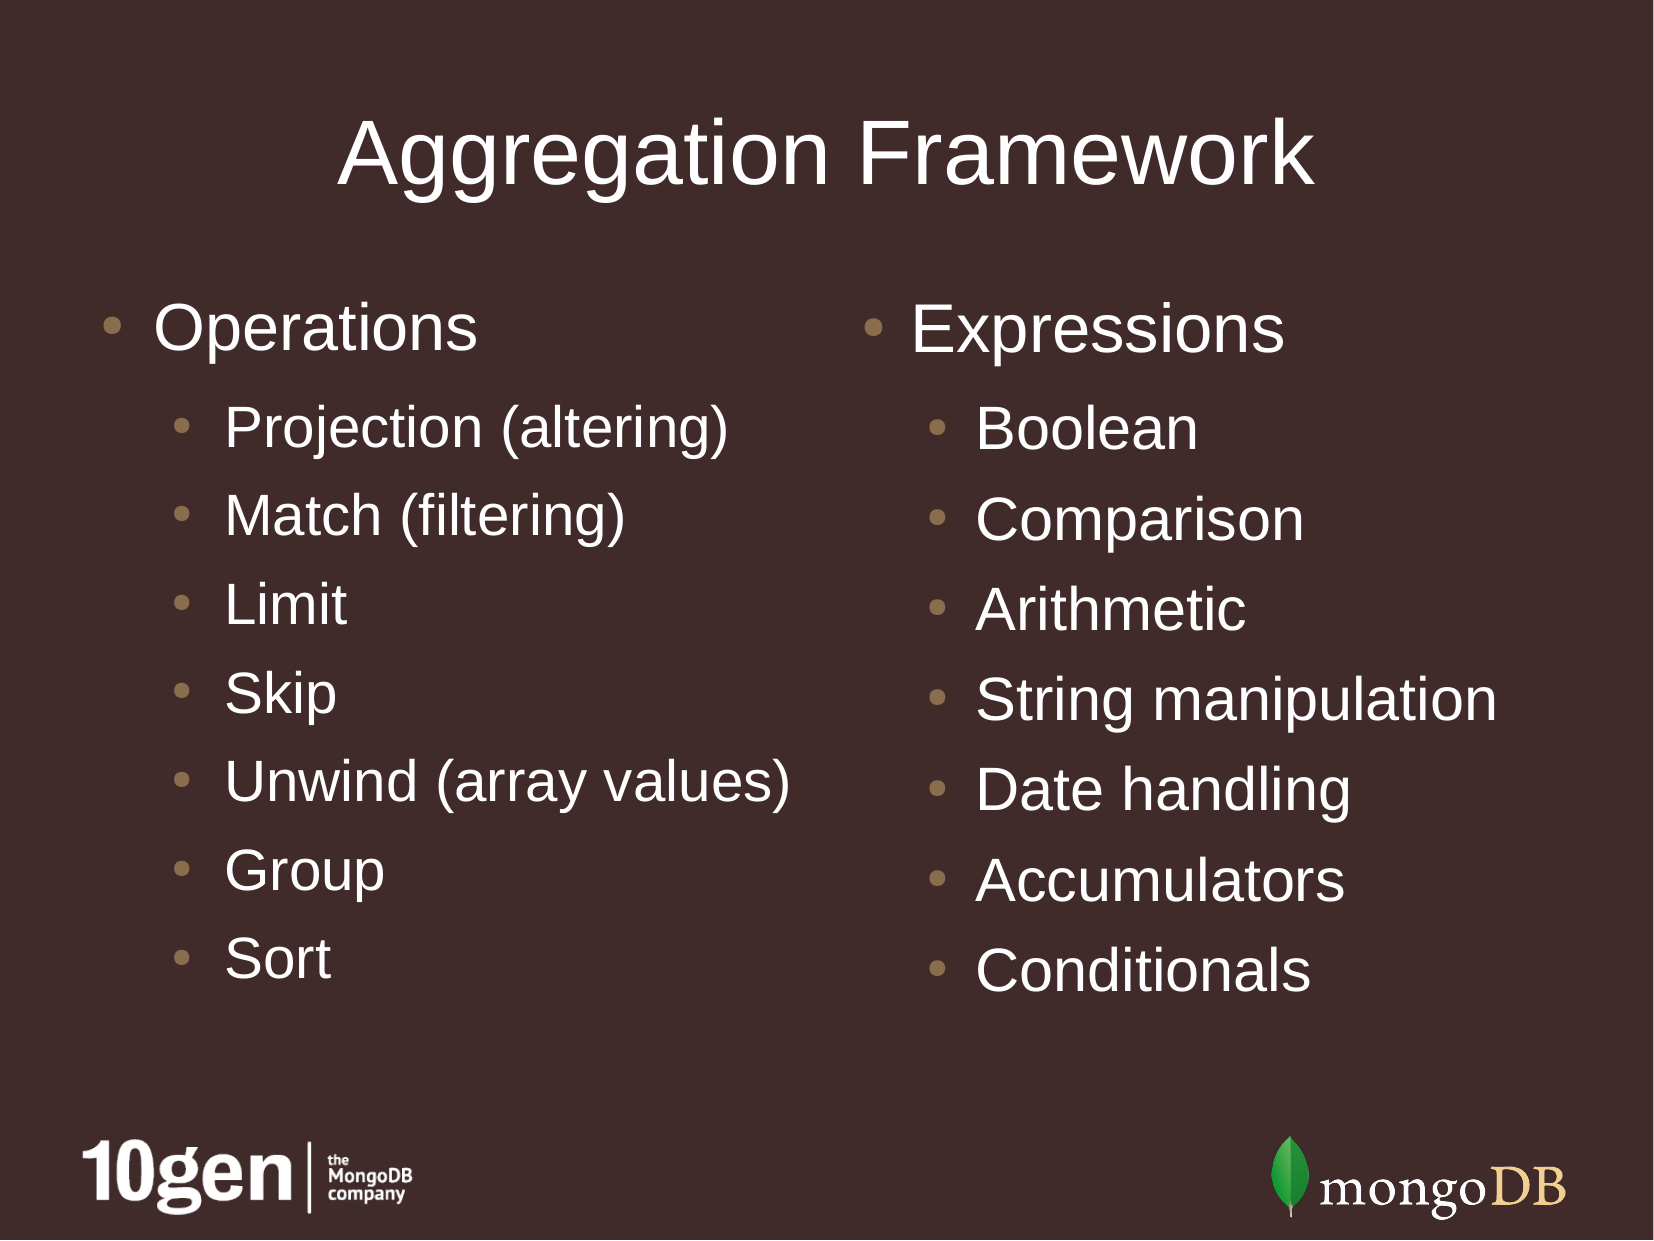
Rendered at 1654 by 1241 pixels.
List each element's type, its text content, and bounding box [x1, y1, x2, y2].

picture [82, 1139, 413, 1215]
picture [1260, 1124, 1576, 1230]
list Expressions Boolean Comparison Arithmetic String manipulation Date handling Accumulators Conditionals [845, 290, 1572, 1010]
list Operations Projection (altering) Match (filtering) Limit Skip Unwind (array values) Group Sort [82, 290, 845, 1010]
title Aggregation Framework [82, 49, 1571, 257]
